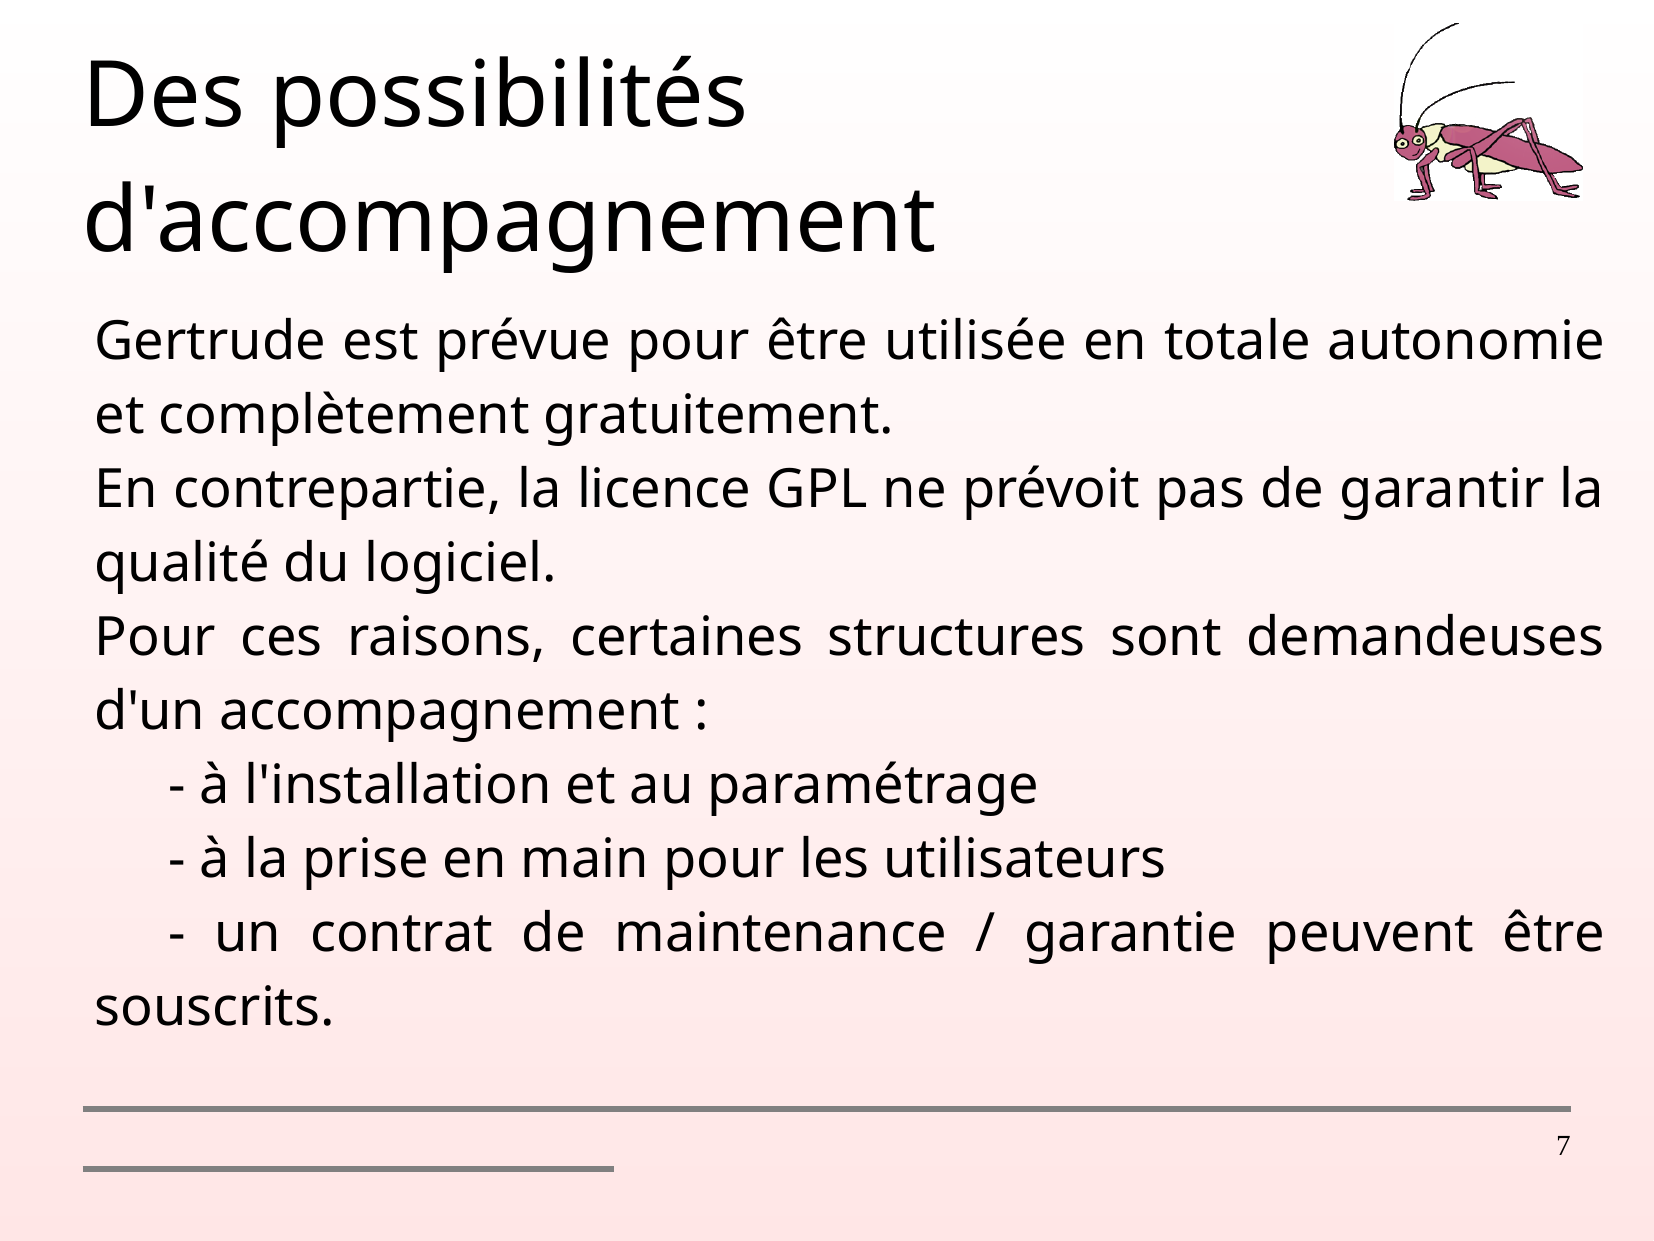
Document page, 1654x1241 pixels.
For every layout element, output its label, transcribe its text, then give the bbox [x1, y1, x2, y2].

picture [1394, 23, 1583, 201]
title Des possibilités d'accompagnement [82, 49, 1571, 257]
subtitle Gertrude est prévue pour être utilisée en totale autonomie et complètement gratuitement. En contrepartie, la licence GPL ne prévoit pas de garantir la qualité du logiciel. Pour ces raisons, certaines structures sont demandeuses d'un accompagnement : - à l'installation et au paramétrage - à la prise en main pour les utilisateurs - un contrat de maintenance / garantie peuvent être souscrits. [94, 212, 1607, 1131]
